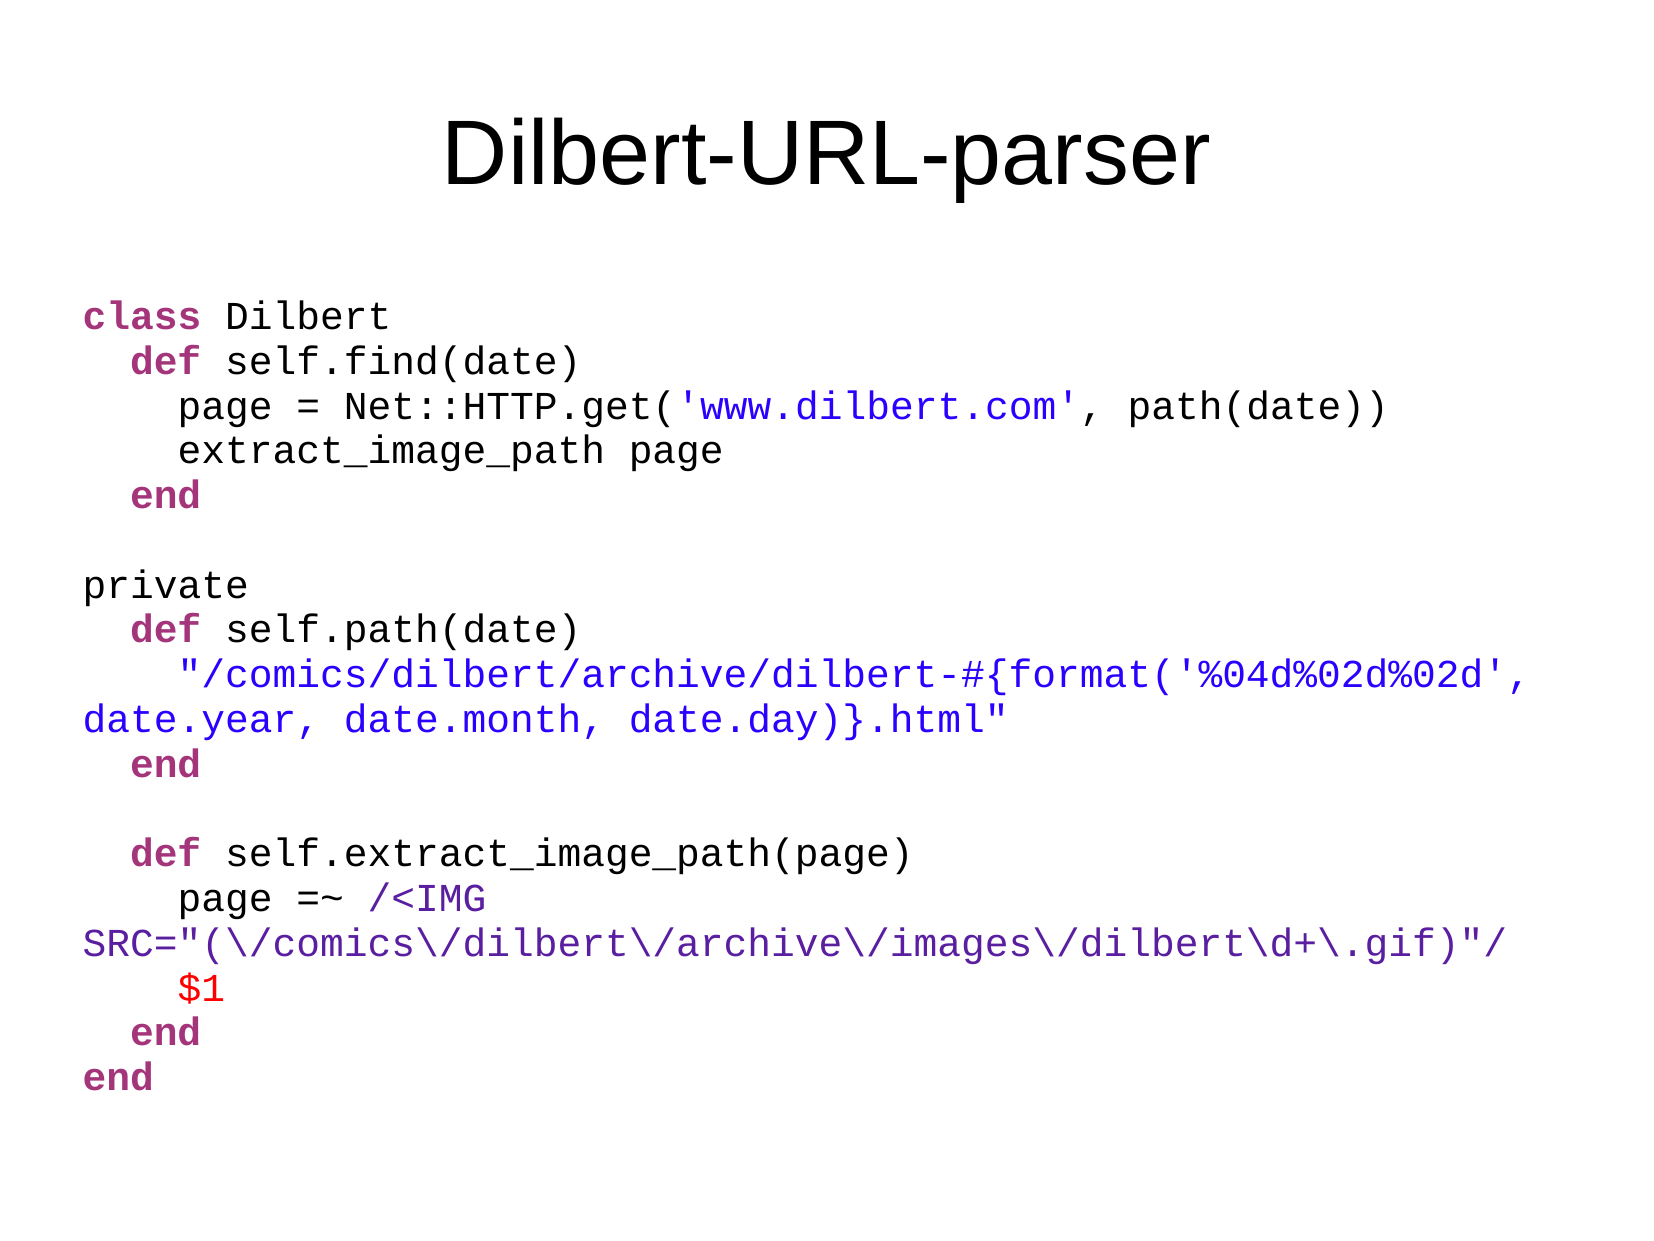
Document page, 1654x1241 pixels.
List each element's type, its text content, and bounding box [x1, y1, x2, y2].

title Dilbert-URL-parser [82, 49, 1571, 257]
subtitle class Dilbert def self.find(date) page = Net::HTTP.get('www.dilbert.com', path(date)) extract_image_path page end private def self.path(date) "/comics/dilbert/archive/dilbert-#{format('%04d%02d%02d', date.year, date.month, date.day)}.html" end def self.extract_image_path(page) page =~ /<IMG SRC="(\/comics\/dilbert\/archive\/images\/dilbert\d+\.gif)"/ $1 end end [82, 297, 1571, 1102]
